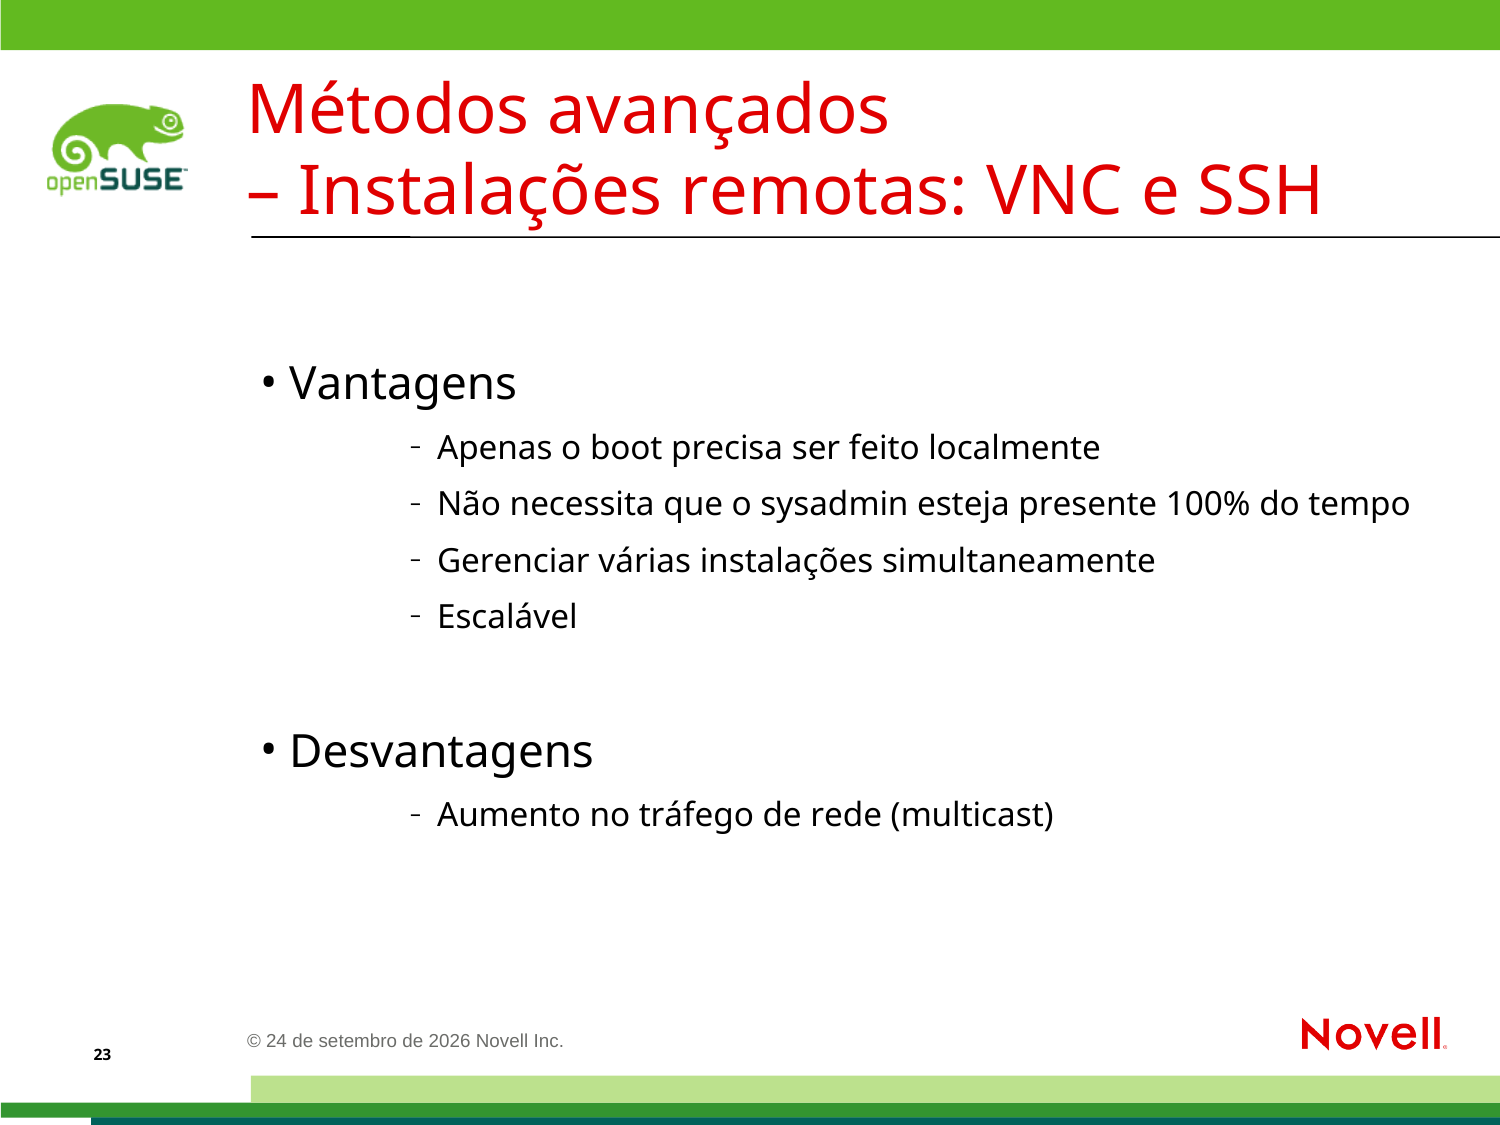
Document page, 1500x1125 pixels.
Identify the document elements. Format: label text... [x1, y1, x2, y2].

title Métodos avançados – Instalações remotas: VNC e SSH [246, 60, 1409, 239]
picture [47, 104, 188, 197]
picture [1295, 1026, 1453, 1056]
list Vantagens Apenas o boot precisa ser feito localmente Não necessita que o sysadmin esteja presente 100% do tempo Gerenciar várias instalações simultaneamente Escalável Desvantagens Aumento no tráfego de rede (multicast) [245, 267, 1458, 1026]
